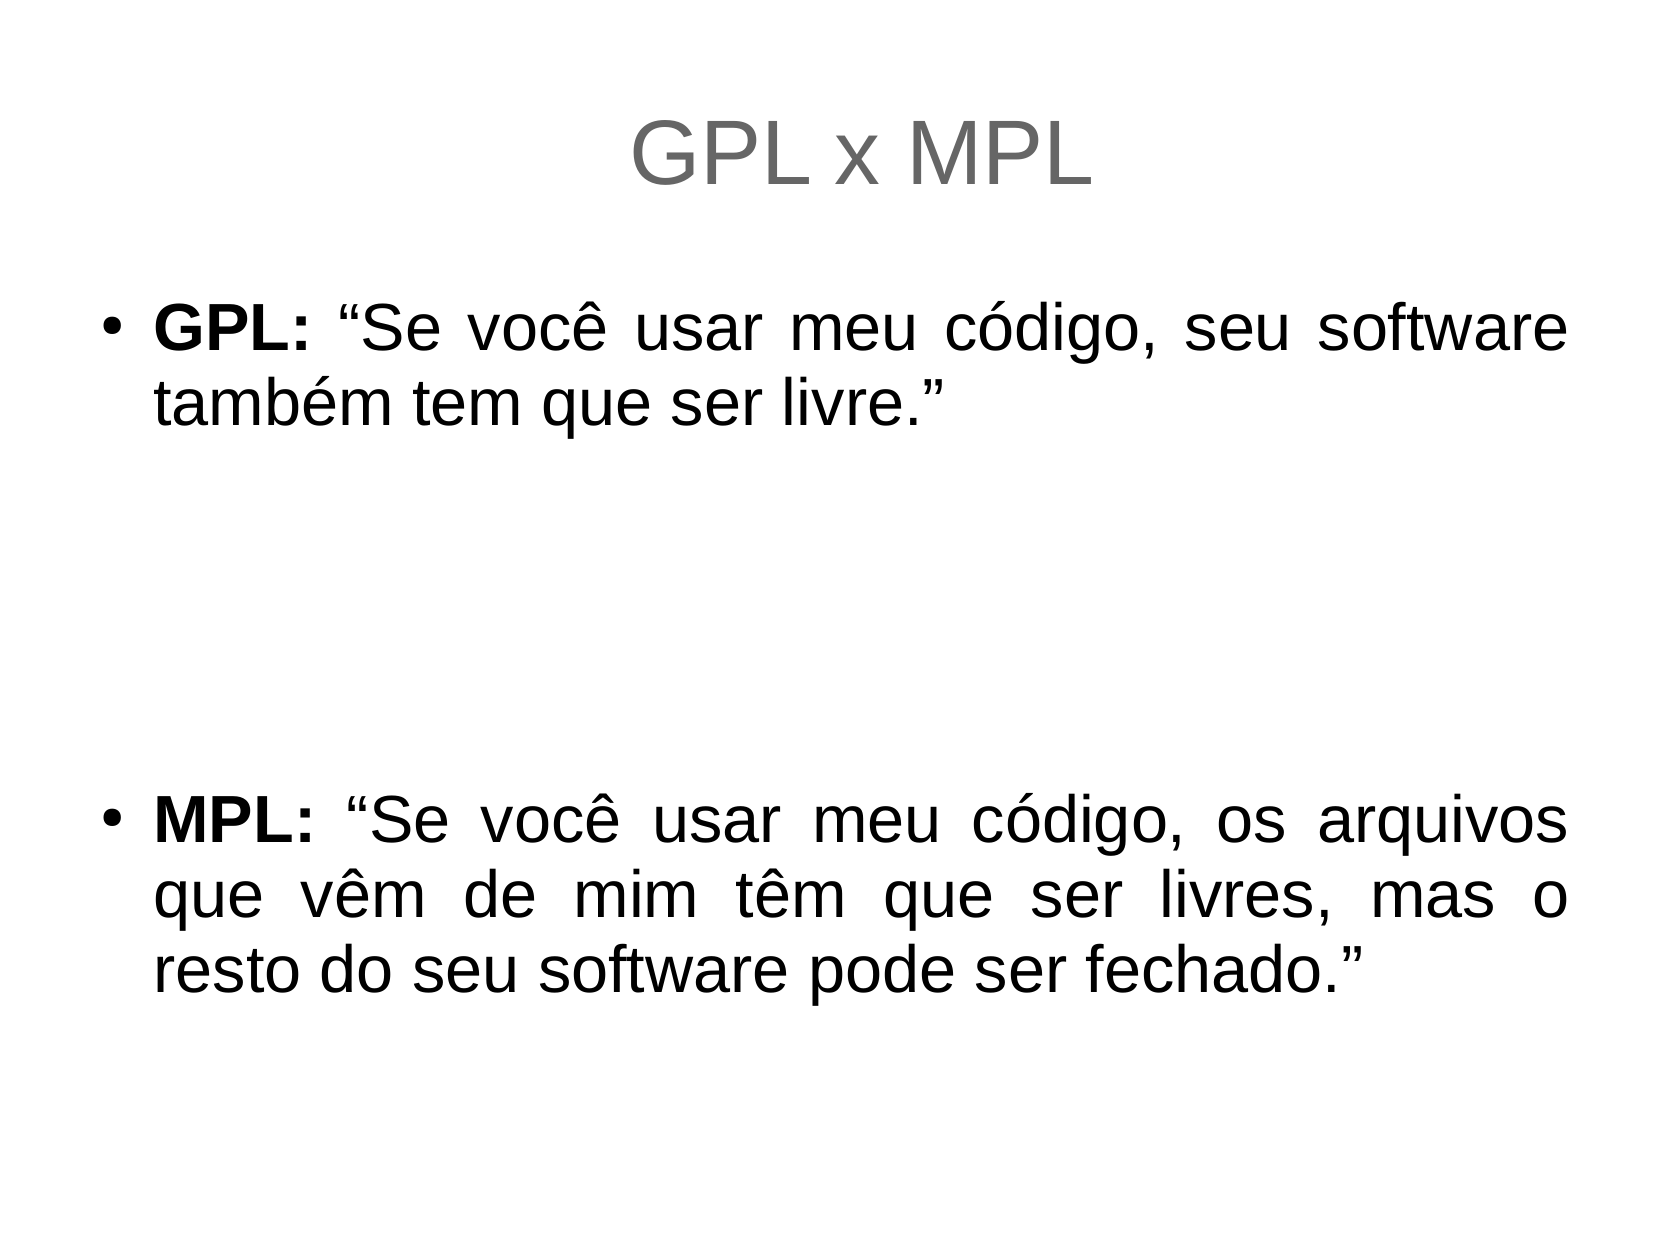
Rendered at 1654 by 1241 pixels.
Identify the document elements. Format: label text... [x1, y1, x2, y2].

list GPL: “Se você usar meu código, seu software também tem que ser livre.” MPL: “Se você usar meu código, os arquivos que vêm de mim têm que ser livres, mas o resto do seu software pode ser fechado.” [82, 290, 1571, 1016]
title GPL x MPL [82, 49, 1571, 257]
